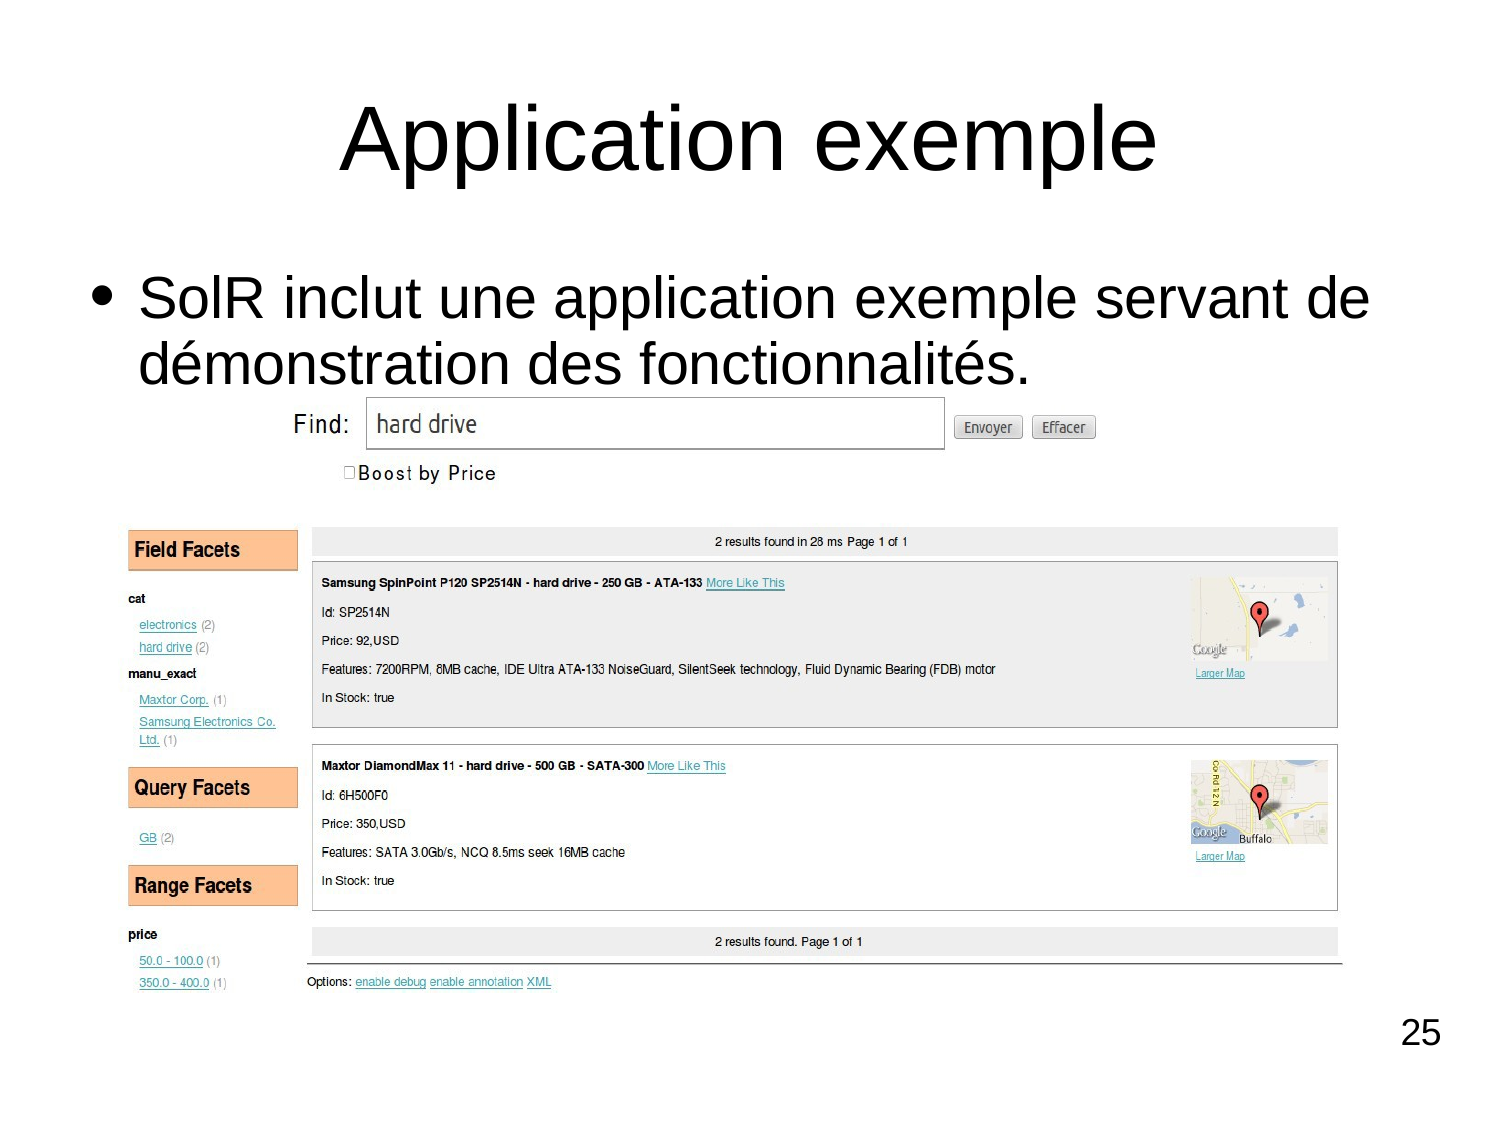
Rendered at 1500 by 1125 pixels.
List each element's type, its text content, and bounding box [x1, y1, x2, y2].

picture [118, 389, 1347, 993]
text_box 25 [1398, 1006, 1445, 1054]
title Application exemple [87, 26, 1413, 267]
text_box SolR inclut une application exemple servant de démonstration des fonctionnalités. [136, 255, 1373, 397]
text_box ● [88, 273, 115, 308]
